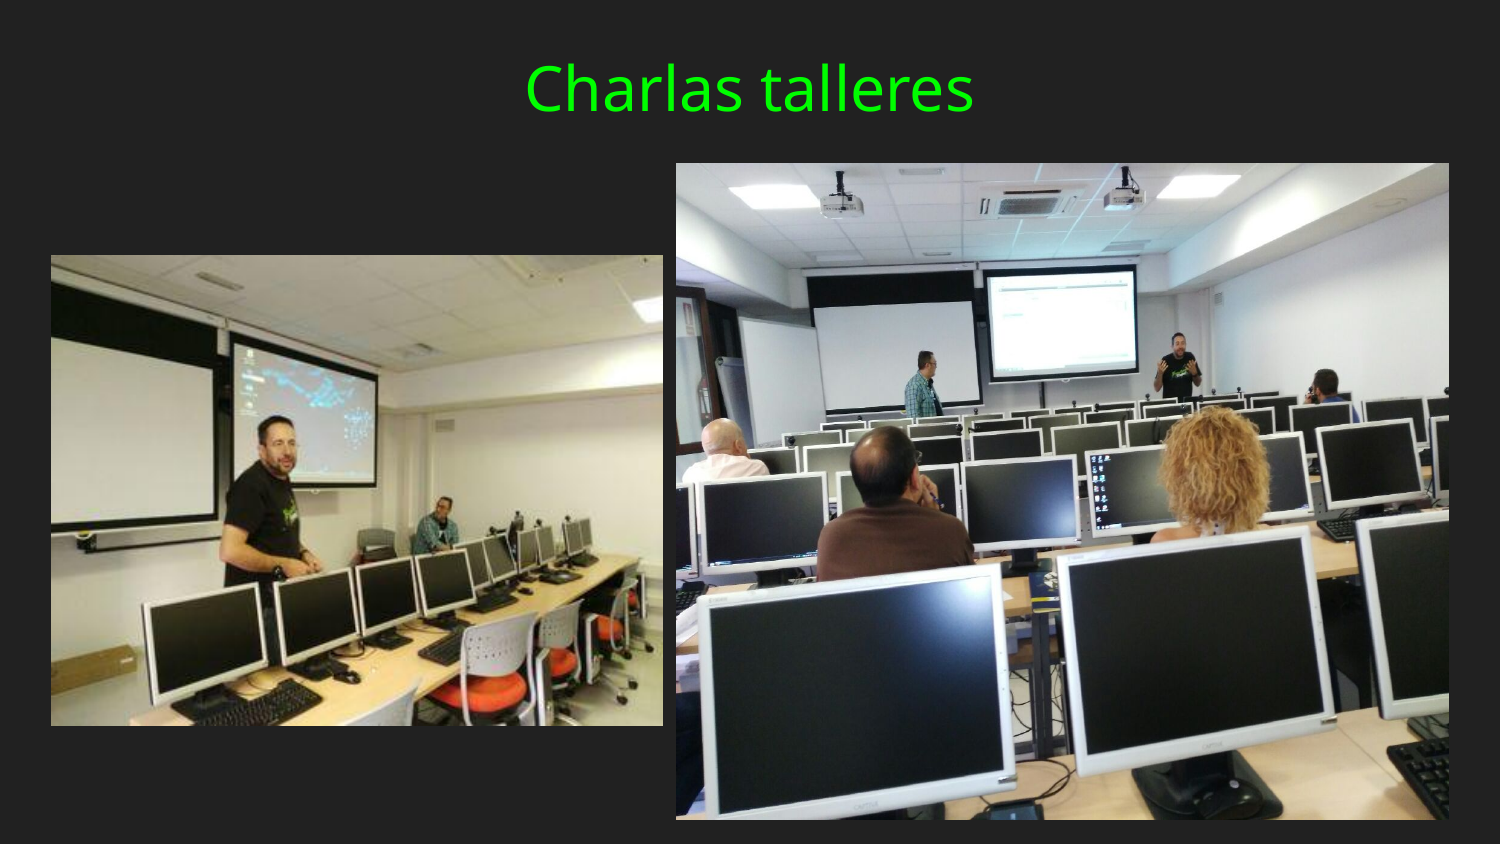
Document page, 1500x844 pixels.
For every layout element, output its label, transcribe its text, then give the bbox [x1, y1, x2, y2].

picture [51, 255, 663, 726]
picture [676, 163, 1449, 820]
title Charlas talleres [51, 33, 1449, 137]
